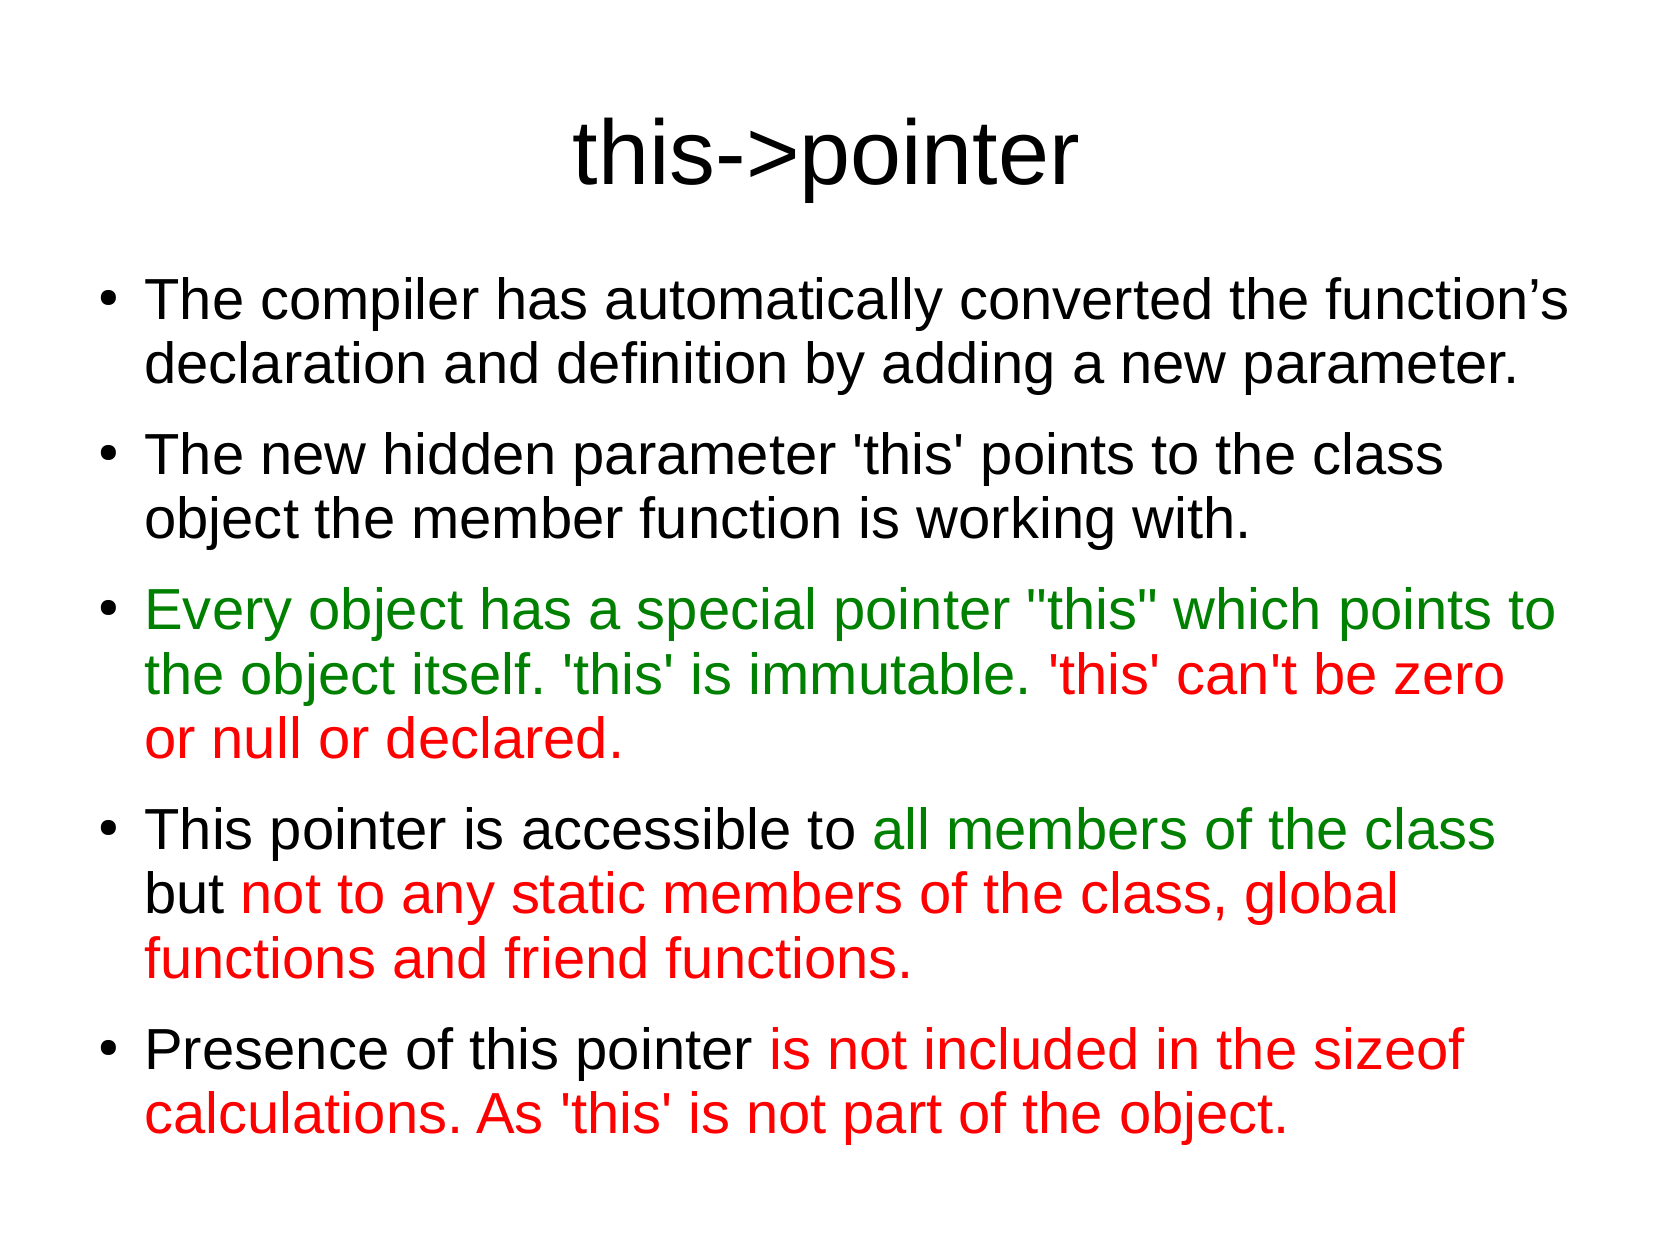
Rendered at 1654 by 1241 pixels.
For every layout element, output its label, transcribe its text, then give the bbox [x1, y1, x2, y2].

list The compiler has automatically converted the function’s declaration and definition by adding a new parameter. The new hidden parameter 'this' points to the class object the member function is working with. Every object has a special pointer "this" which points to the object itself. 'this' is immutable. 'this' can't be zero or null or declared. This pointer is accessible to all members of the class but not to any static members of the class, global functions and friend functions. Presence of this pointer is not included in the sizeof calculations. As 'this' is not part of the object. [82, 266, 1571, 1182]
title this->pointer [82, 49, 1571, 257]
